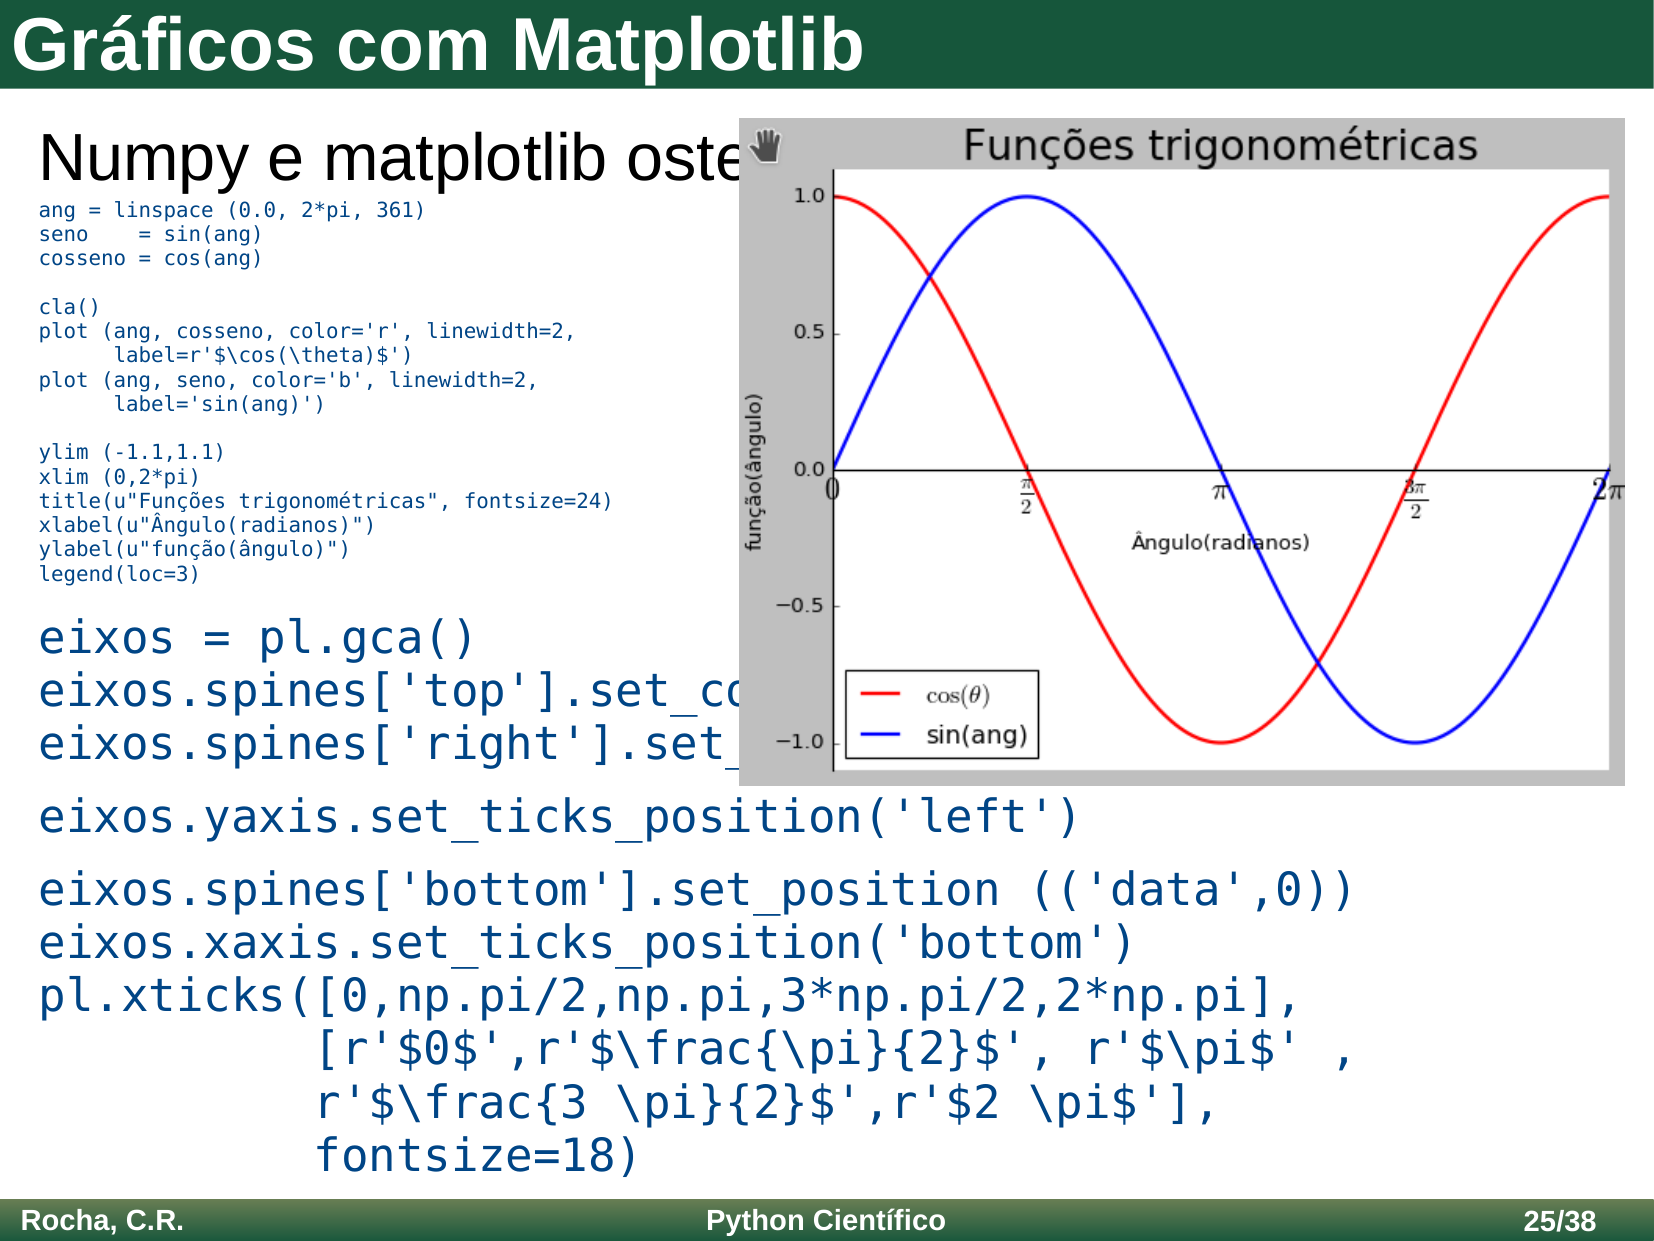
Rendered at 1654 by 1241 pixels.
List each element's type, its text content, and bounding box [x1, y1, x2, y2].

picture [739, 118, 1625, 786]
text_box ang = linspace (0.0, 2*pi, 361) seno = sin(ang) cosseno = cos(ang) cla() plot (ang, cosseno, color='r', linewidth=2, label=r'$\cos(\theta)$') plot (ang, seno, color='b', linewidth=2, label='sin(ang)') ylim (-1.1,1.1) xlim (0,2*pi) title(u"Funções trigonométricas", fontsize=24) xlabel(u"Ângulo(radianos)") ylabel(u"função(ângulo)") legend(loc=3) eixos = pl.gca() eixos.spines['top'].set_color ('none') eixos.spines['right'].set_color ('none') eixos.yaxis.set_ticks_position('left') eixos.spines['bottom'].set_position (('data',0)) eixos.xaxis.set_ticks_position('bottom') pl.xticks([0,np.pi/2,np.pi,3*np.pi/2,2*np.pi], [r'$0$',r'$\frac{\pi}{2}$', r'$\pi$' , r'$\frac{3 \pi}{2}$',r'$2 \pi$'], fontsize=18) [23, 207, 1625, 1241]
title Gráficos com Matplotlib [11, 0, 1625, 89]
text_box Numpy e matplotlib ostentação [23, 112, 1093, 207]
